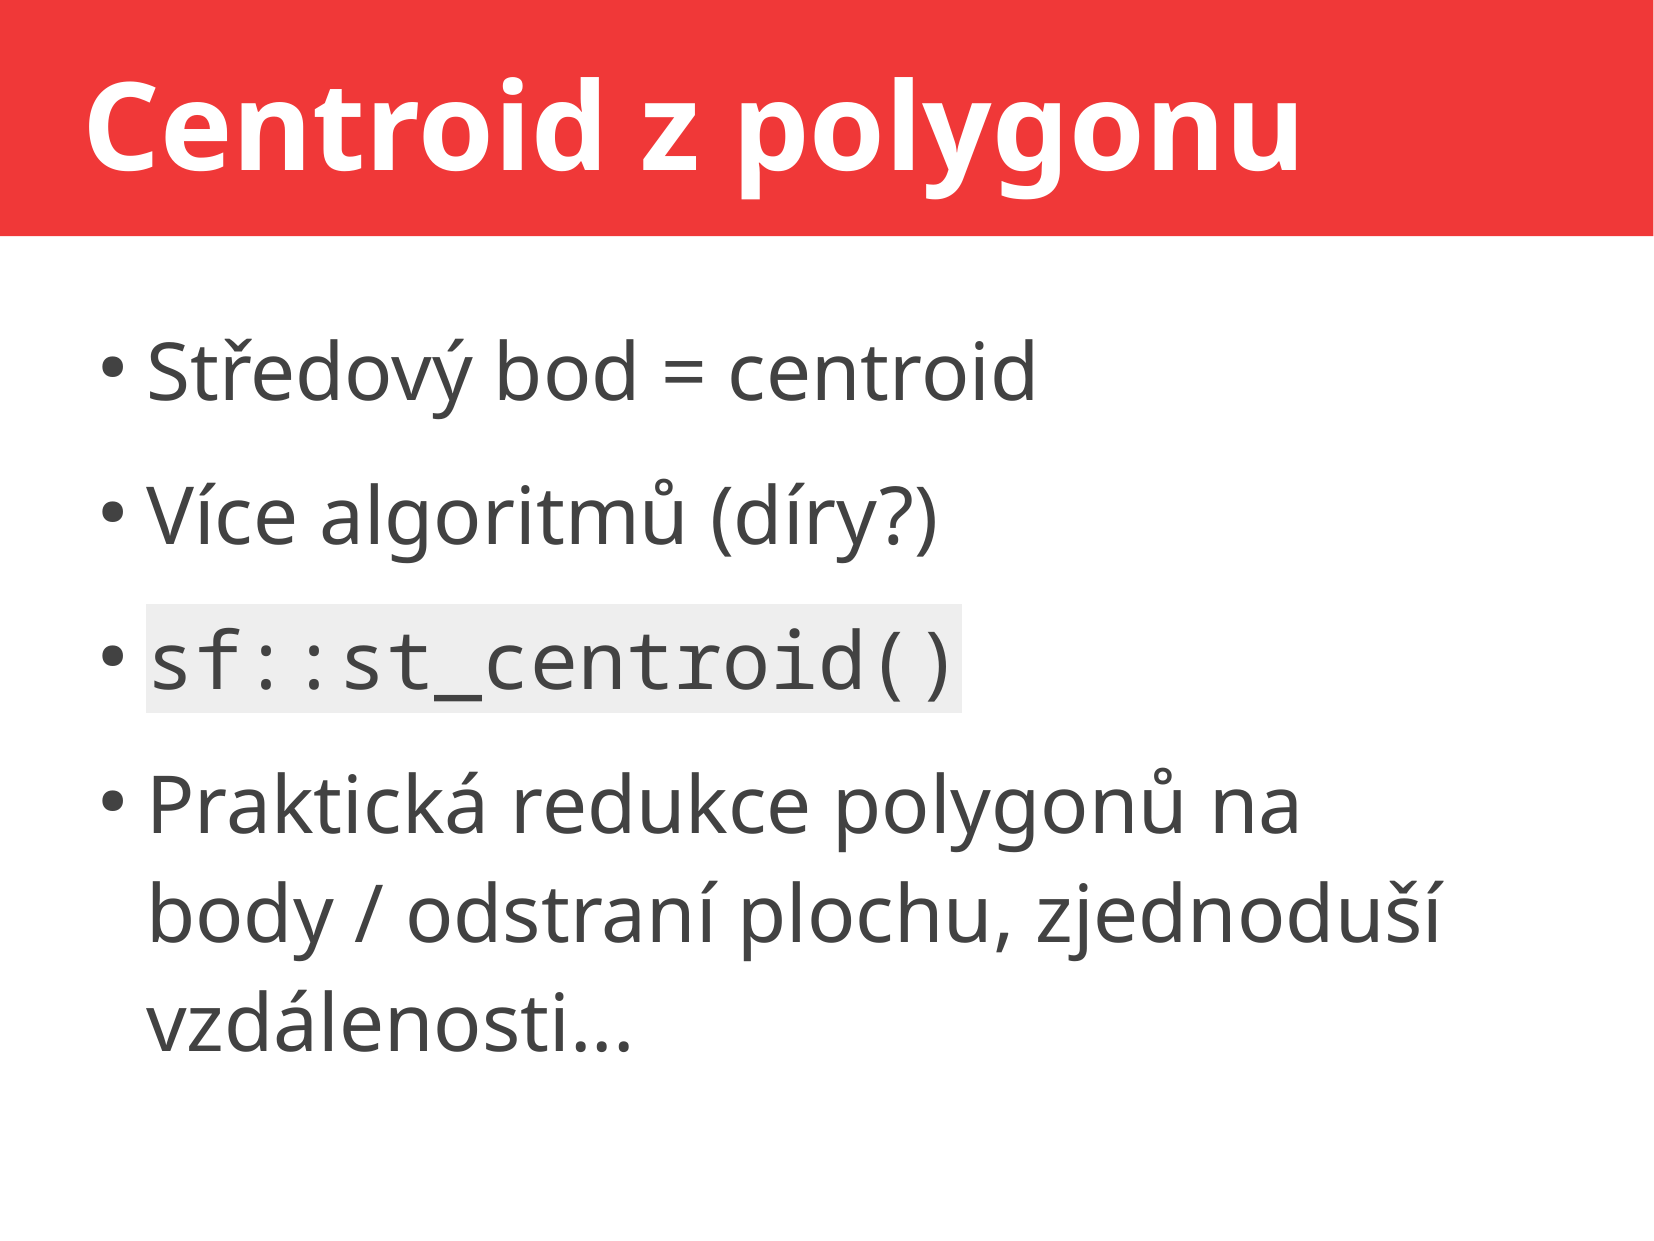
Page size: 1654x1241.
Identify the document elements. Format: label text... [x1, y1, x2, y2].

list Středový bod = centroid Více algoritmů (díry?) sf::st_centroid() Praktická redukce polygonů na body / odstraní plochu, zjednoduší vzdálenosti... [82, 314, 1563, 1080]
title Centroid z polygonu [82, 19, 1571, 227]
